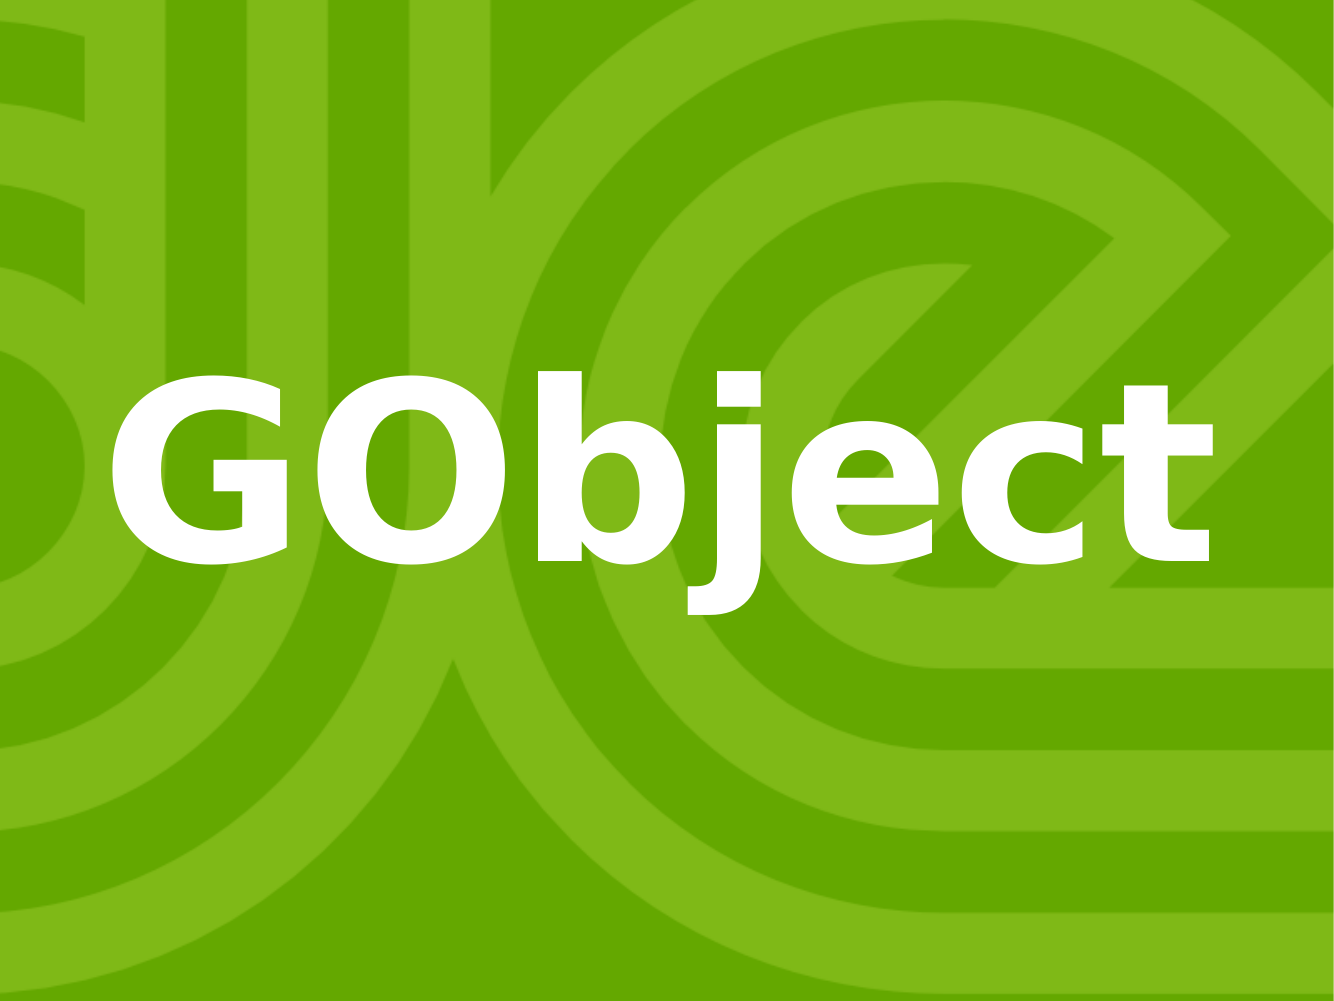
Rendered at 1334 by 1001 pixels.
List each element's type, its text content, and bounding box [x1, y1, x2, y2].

picture [0, 0, 1334, 1001]
text_box GObject [85, 322, 1249, 629]
